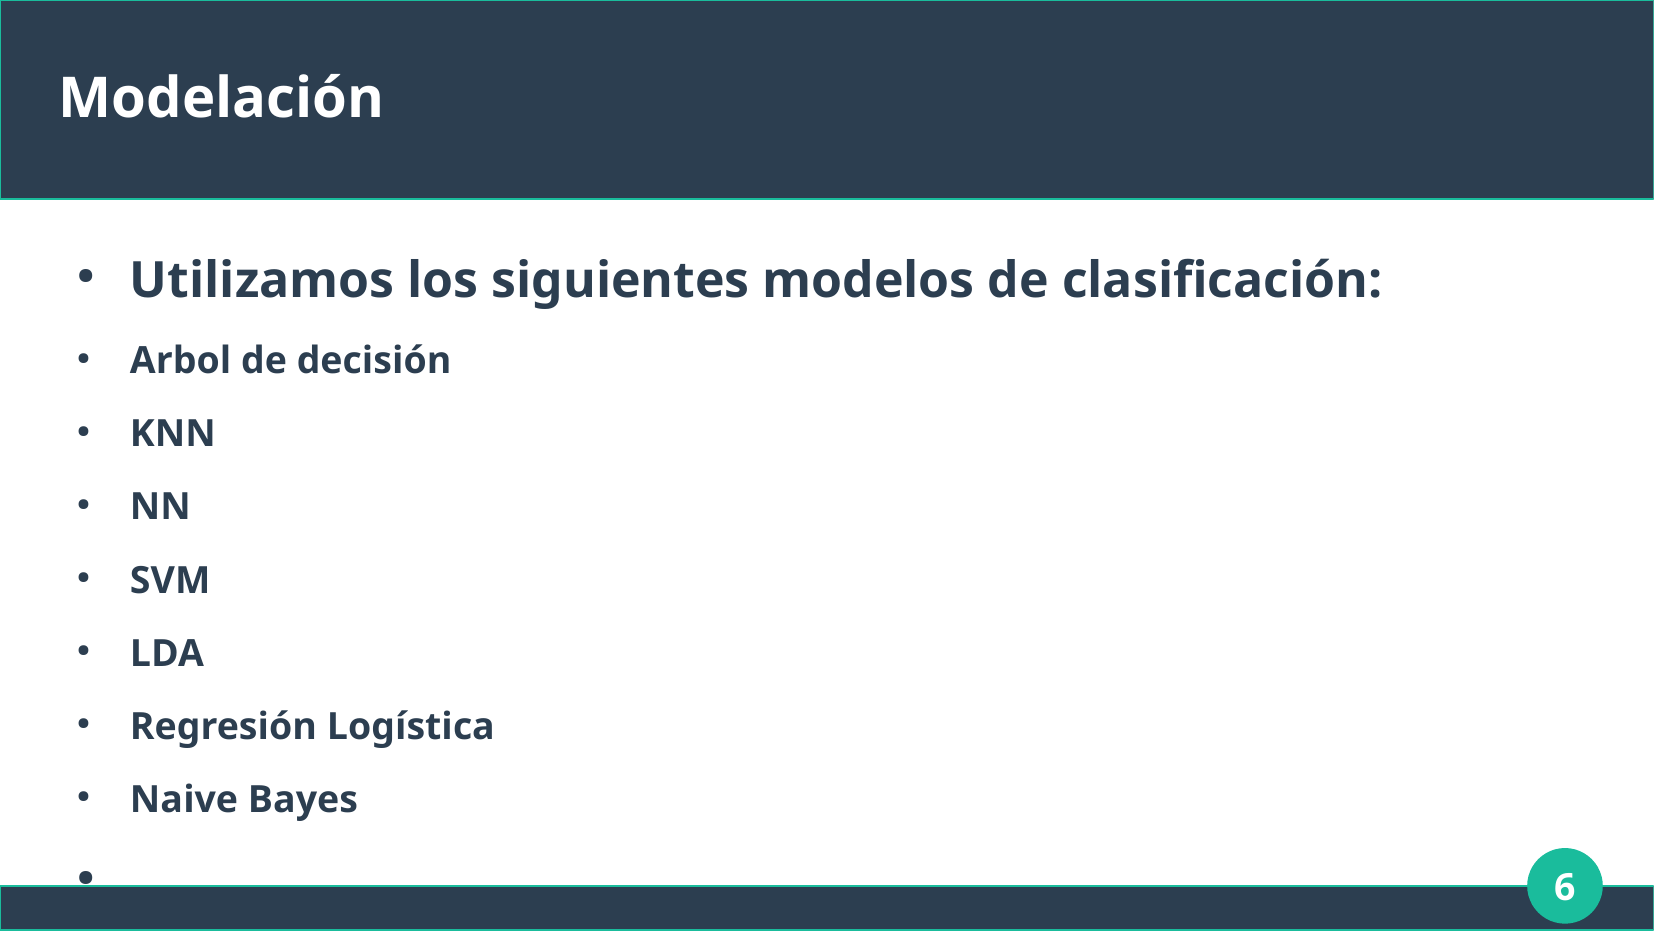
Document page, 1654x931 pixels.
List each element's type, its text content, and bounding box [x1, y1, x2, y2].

list Utilizamos los siguientes modelos de clasificación: Arbol de decisión KNN NN SVM LDA Regresión Logística Naive Bayes [59, 243, 1595, 864]
title Modelación [59, 37, 1595, 155]
